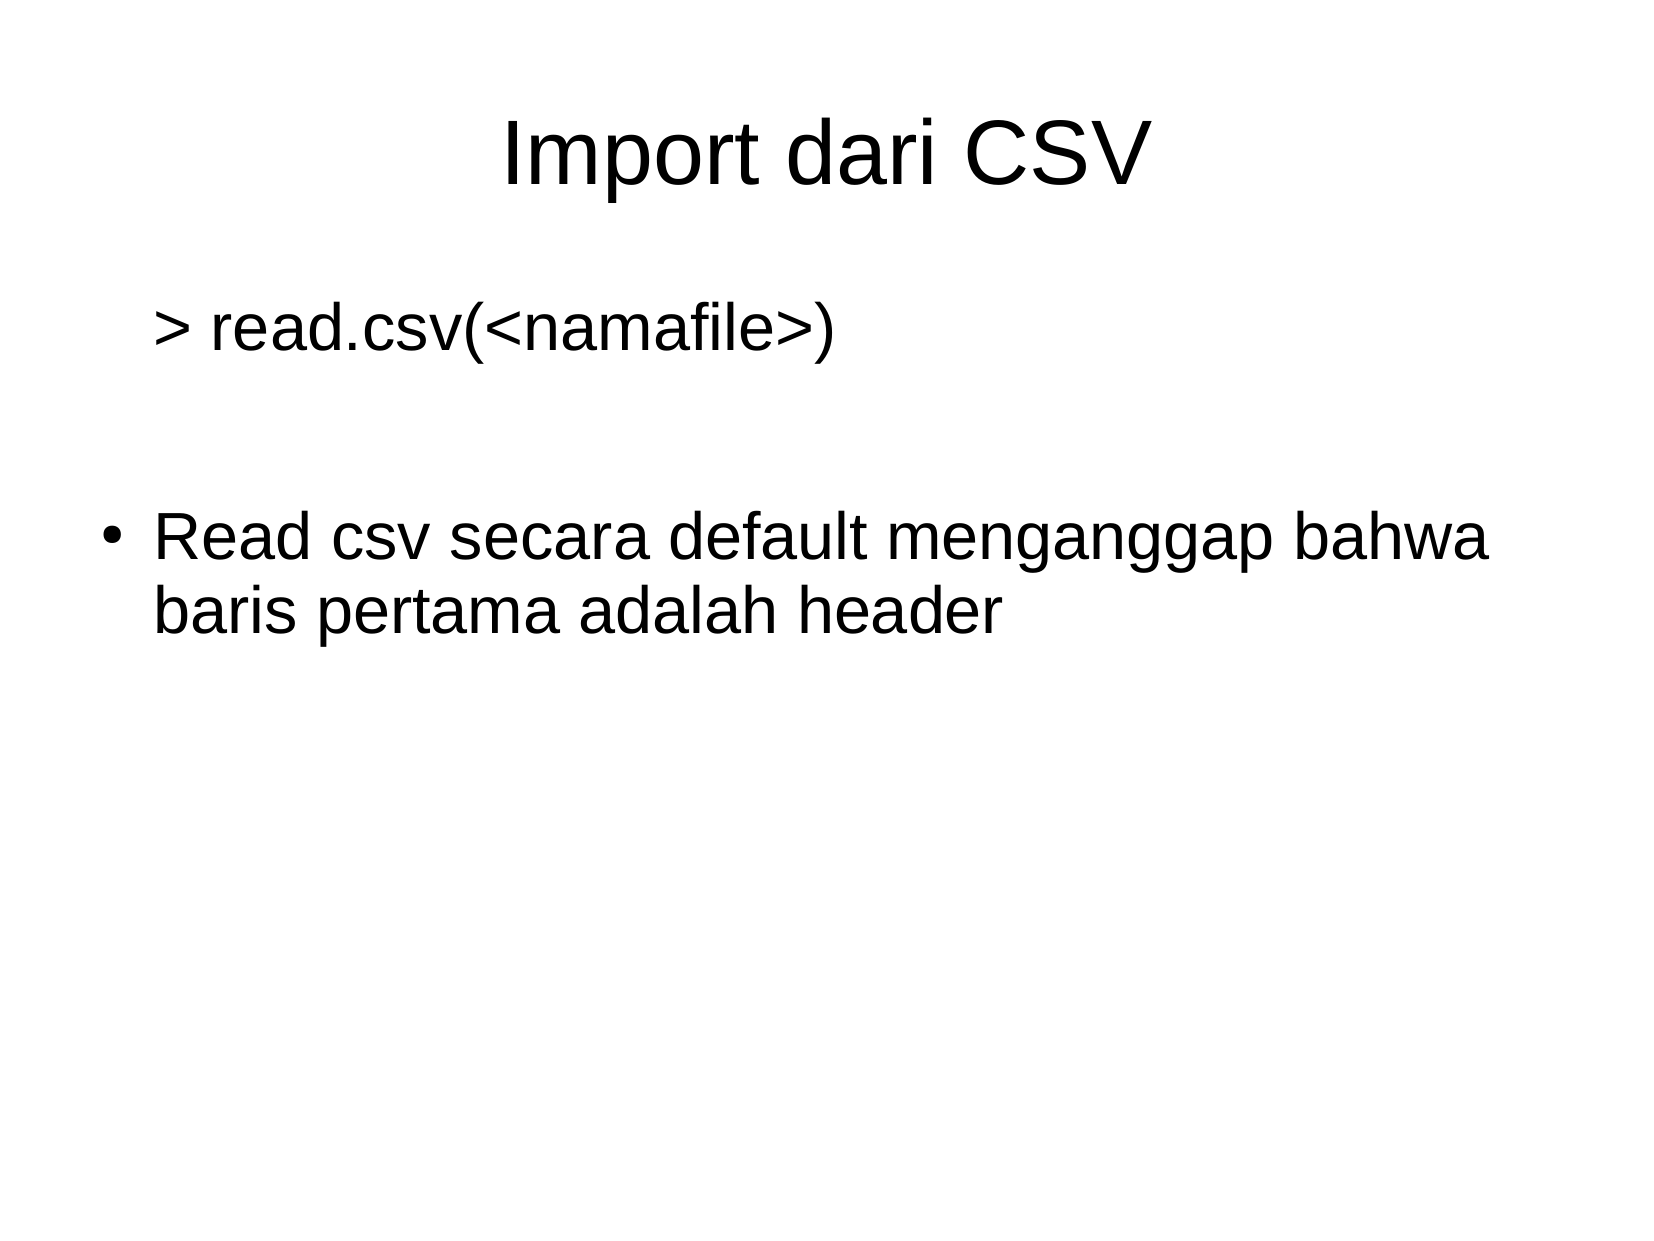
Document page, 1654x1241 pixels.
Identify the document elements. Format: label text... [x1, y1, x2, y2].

list > read.csv(<namafile>) Read csv secara default menganggap bahwa baris pertama adalah header [82, 290, 1571, 1010]
title Import dari CSV [82, 49, 1571, 257]
